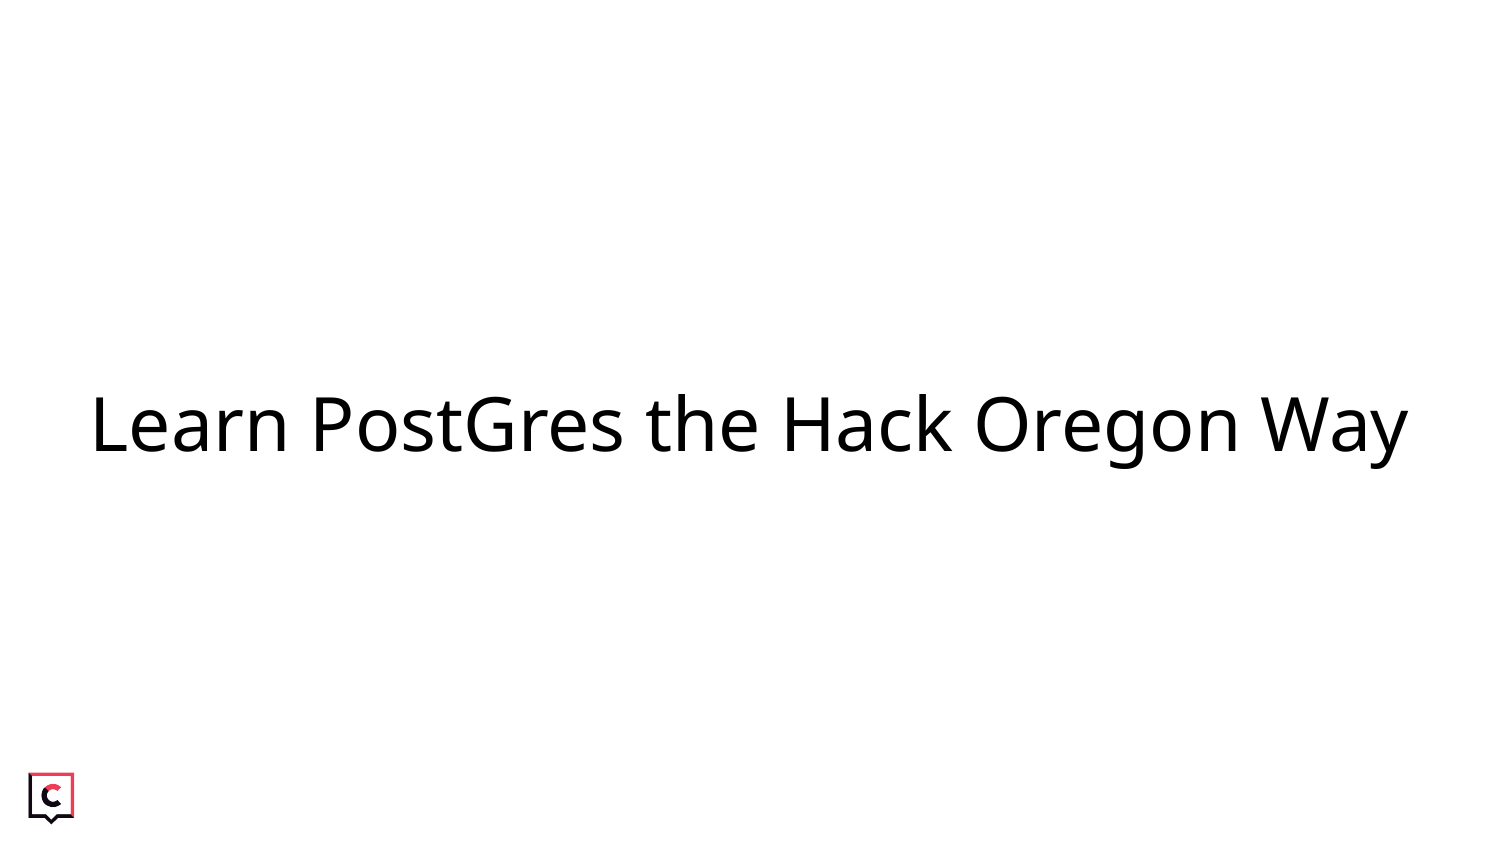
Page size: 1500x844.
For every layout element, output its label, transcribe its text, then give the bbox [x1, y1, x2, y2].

title Learn PostGres the Hack Oregon Way [51, 352, 1449, 491]
picture [19, 764, 82, 830]
